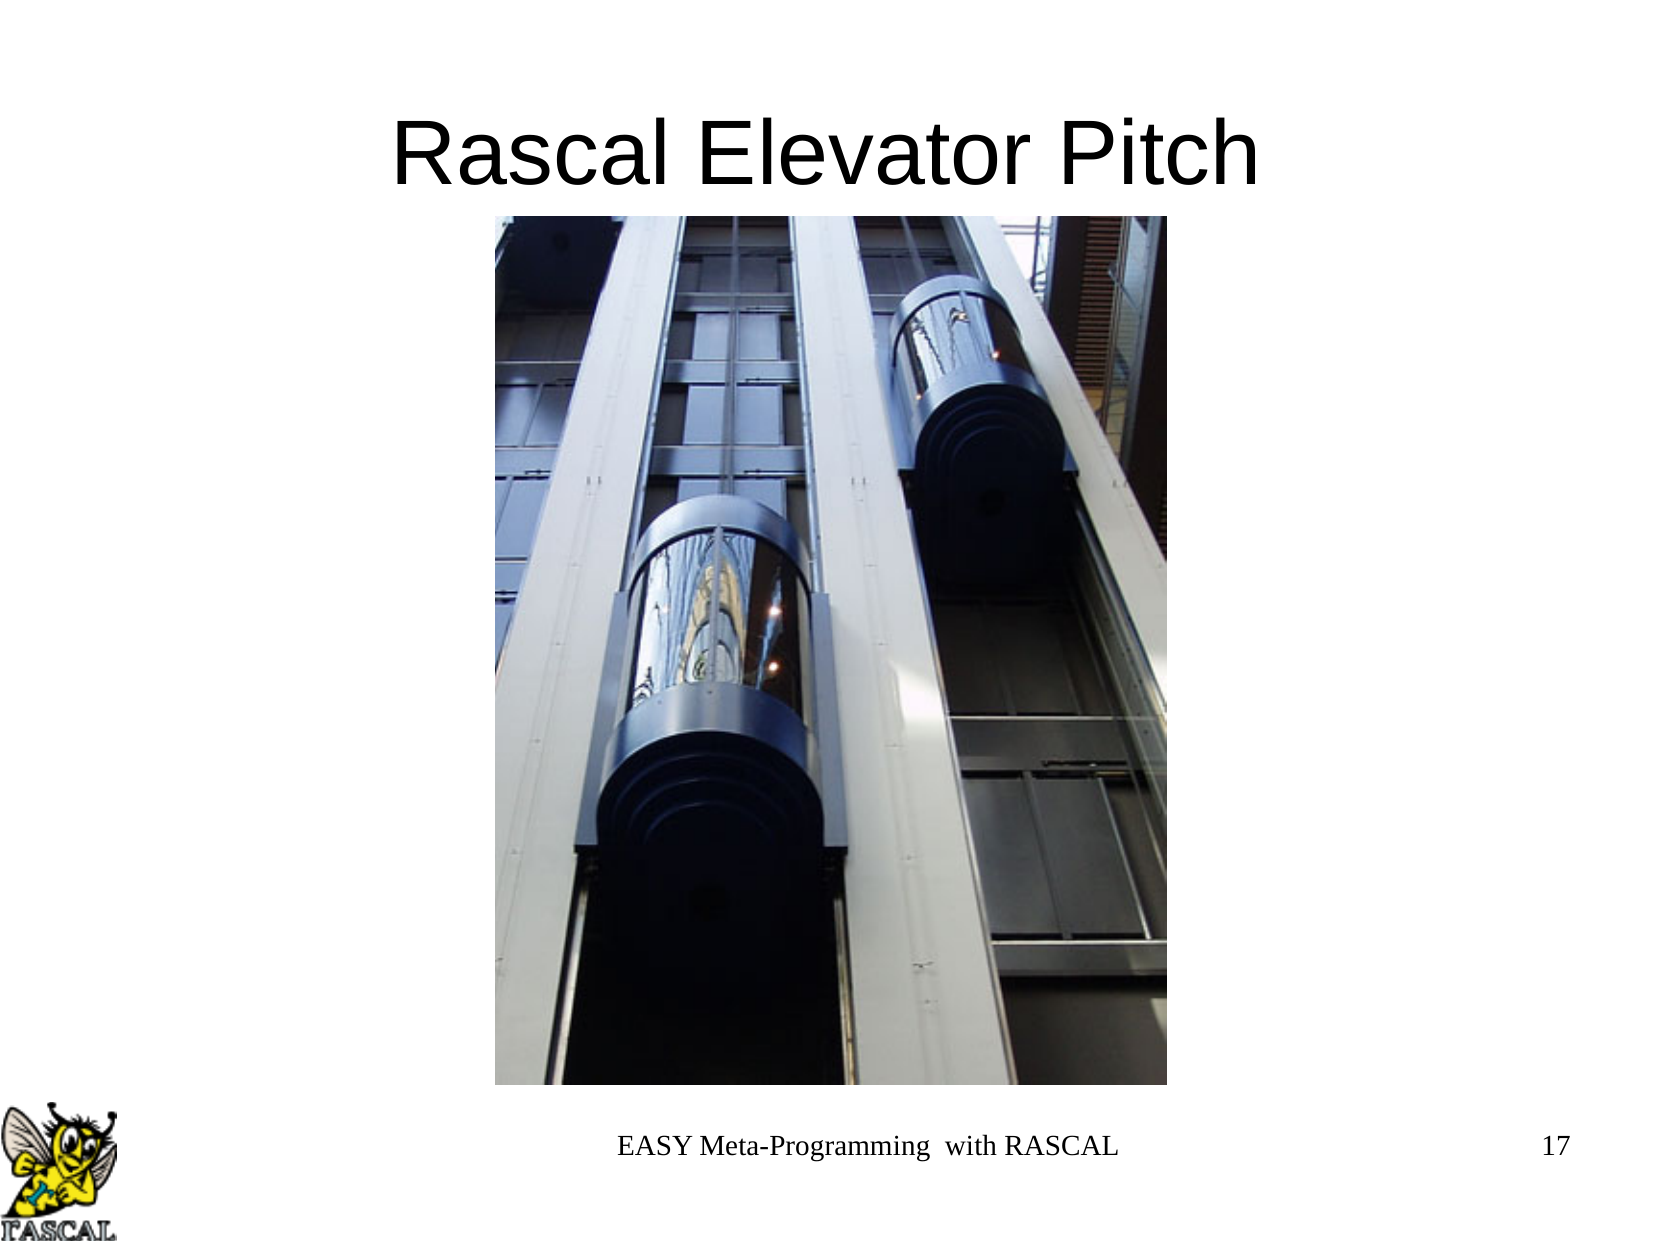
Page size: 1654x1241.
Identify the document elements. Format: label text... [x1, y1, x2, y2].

title Rascal Elevator Pitch [82, 49, 1571, 257]
picture [0, 1102, 117, 1241]
picture [495, 216, 1167, 1085]
